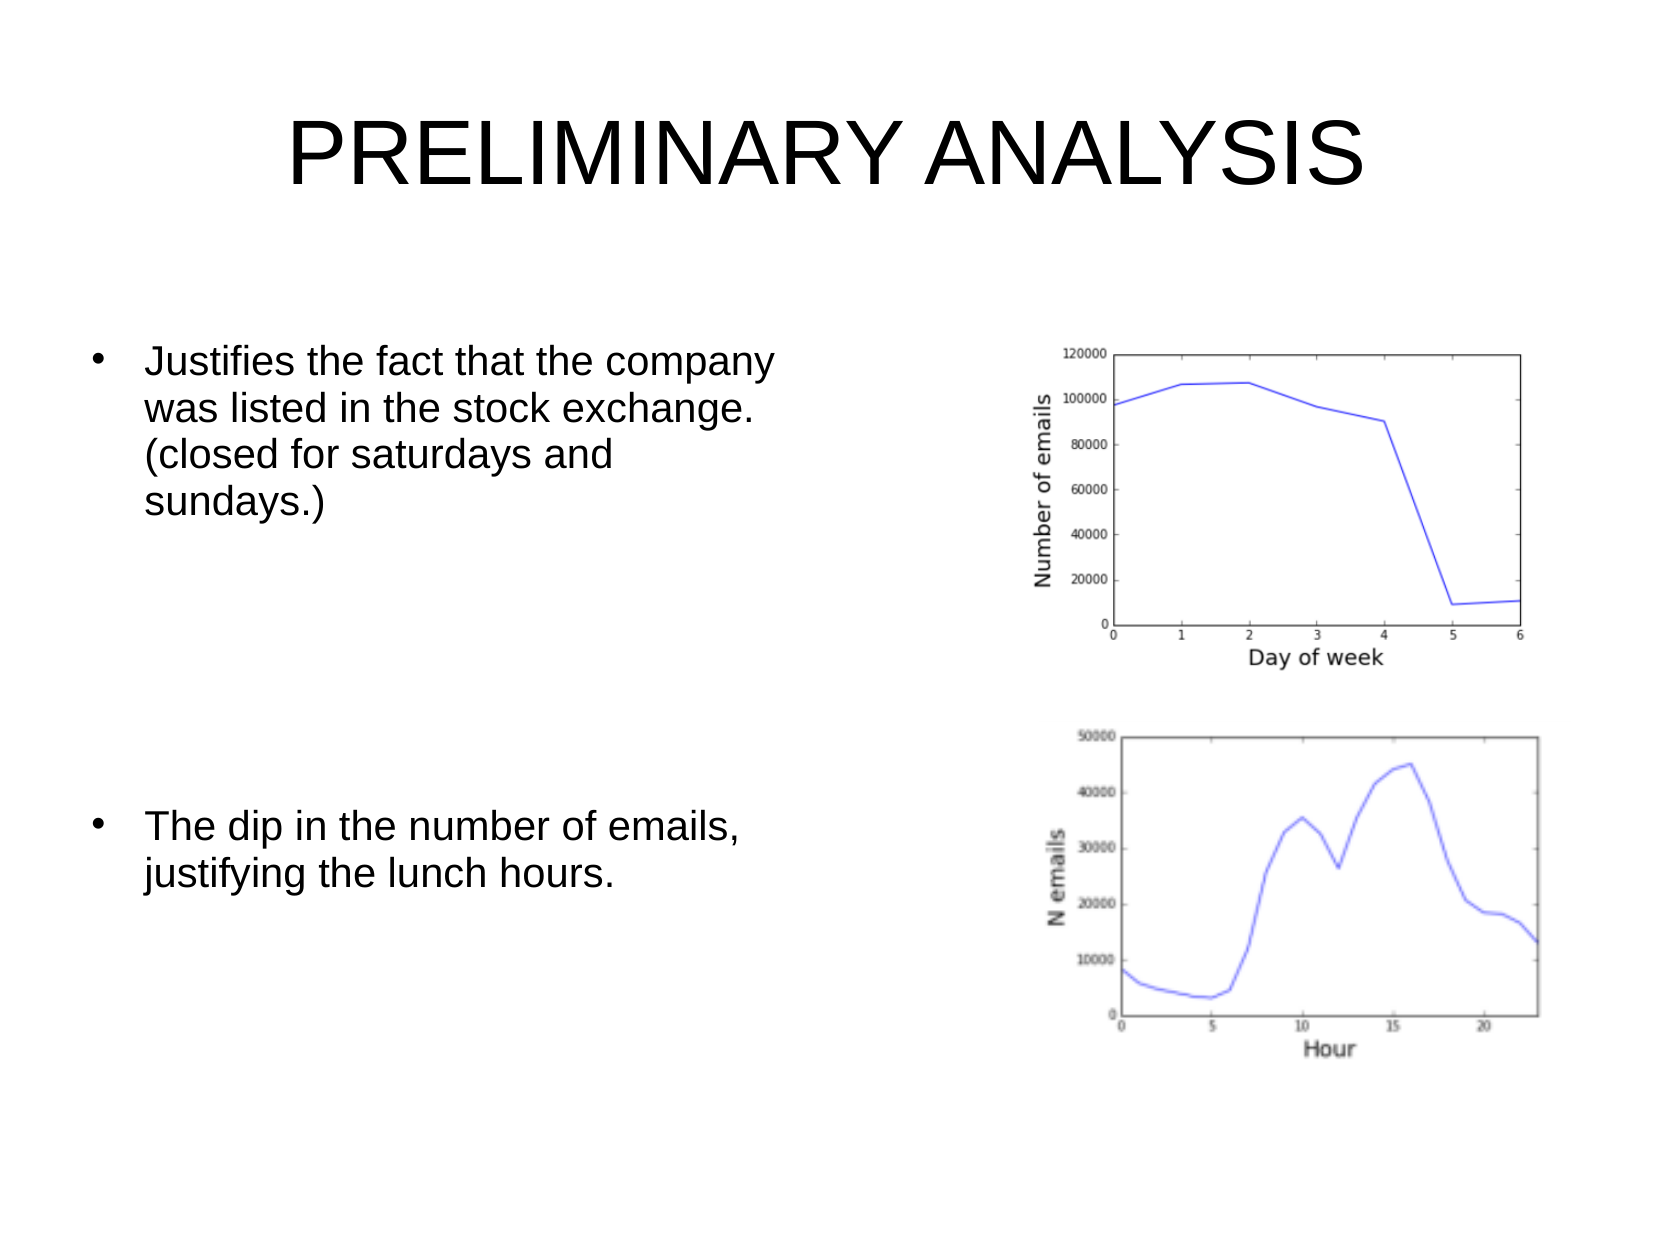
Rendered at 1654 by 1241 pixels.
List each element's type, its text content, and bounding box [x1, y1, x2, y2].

picture [1039, 720, 1571, 1069]
text_box Justifies the fact that the company was listed in the stock exchange.(closed for saturdays and sundays.) The dip in the number of emails, justifying the lunch hours. [58, 330, 804, 1040]
picture [1015, 330, 1552, 674]
title PRELIMINARY ANALYSIS [82, 49, 1571, 257]
